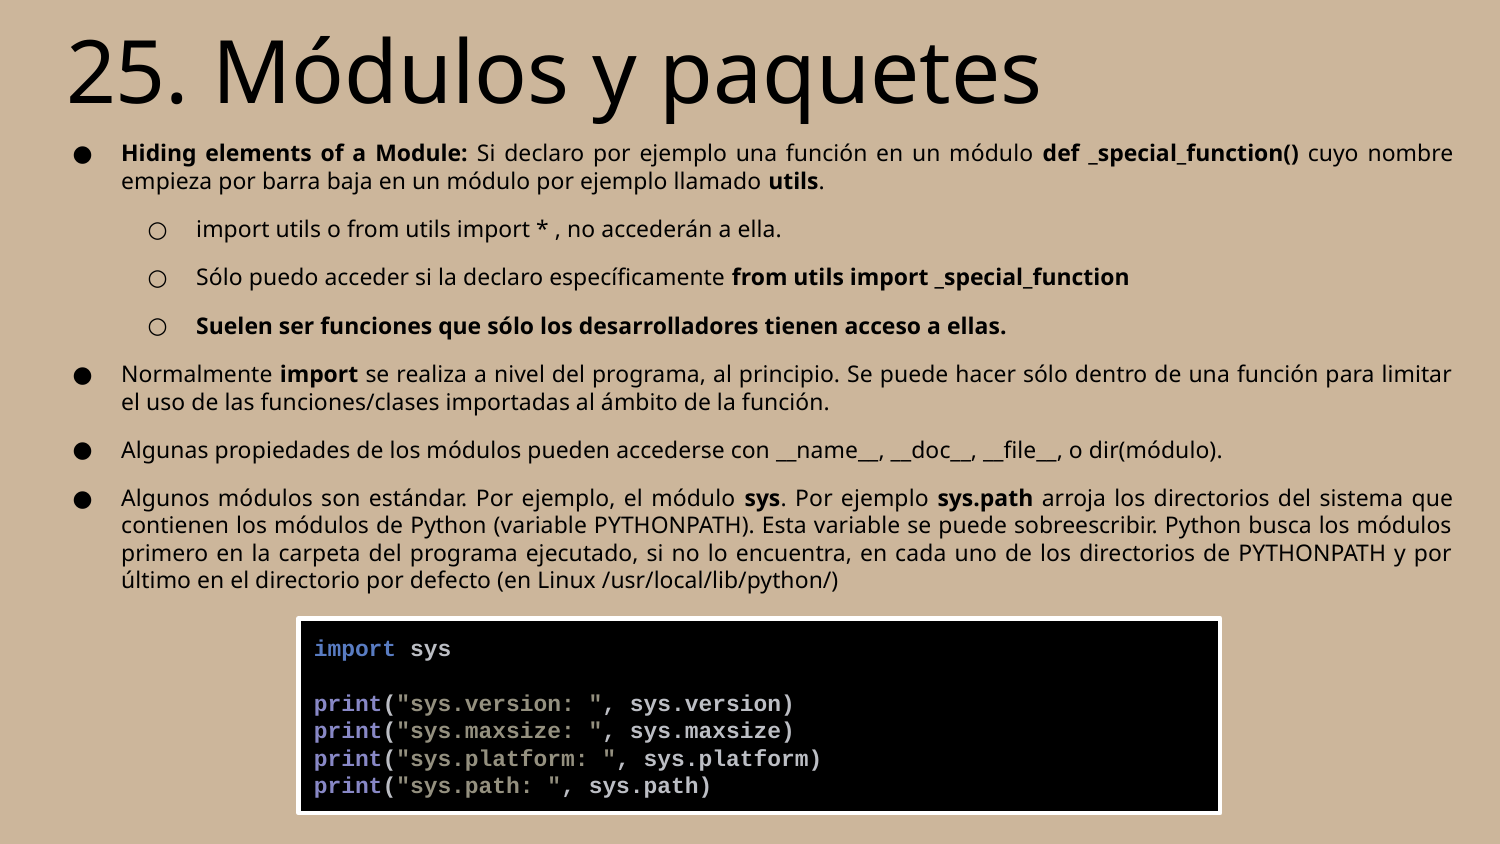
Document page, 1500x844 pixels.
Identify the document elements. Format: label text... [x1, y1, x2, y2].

text_box import sys print("sys.version: ", sys.version) print("sys.maxsize: ", sys.maxsize) print("sys.platform: ", sys.platform) print("sys.path: ", sys.path) [298, 618, 1221, 814]
title 25. Módulos y paquetes [51, 42, 1449, 114]
text_box Hiding elements of a Module: Si declaro por ejemplo una función en un módulo def _special_function() cuyo nombre empieza por barra baja en un módulo por ejemplo llamado utils. import utils o from utils import * , no accederán a ella. Sólo puedo acceder si la declaro específicamente from utils import _special_function Suelen ser funciones que sólo los desarrolladores tienen acceso a ellas. Normalmente import se realiza a nivel del programa, al principio. Se puede hacer sólo dentro de una función para limitar el uso de las funciones/clases importadas al ámbito de la función. Algunas propiedades de los módulos pueden accederse con __name__, __doc__, __file__, o dir(módulo). Algunos módulos son estándar. Por ejemplo, el módulo sys. Por ejemplo sys.path arroja los directorios del sistema que contienen los módulos de Python (variable PYTHONPATH). Esta variable se puede sobreescribir. Python busca los módulos primero en la carpeta del programa ejecutado, si no lo encuentra, en cada uno de los directorios de PYTHONPATH y por último en el directorio por defecto (en Linux /usr/local/lib/python/) [31, 114, 1469, 619]
